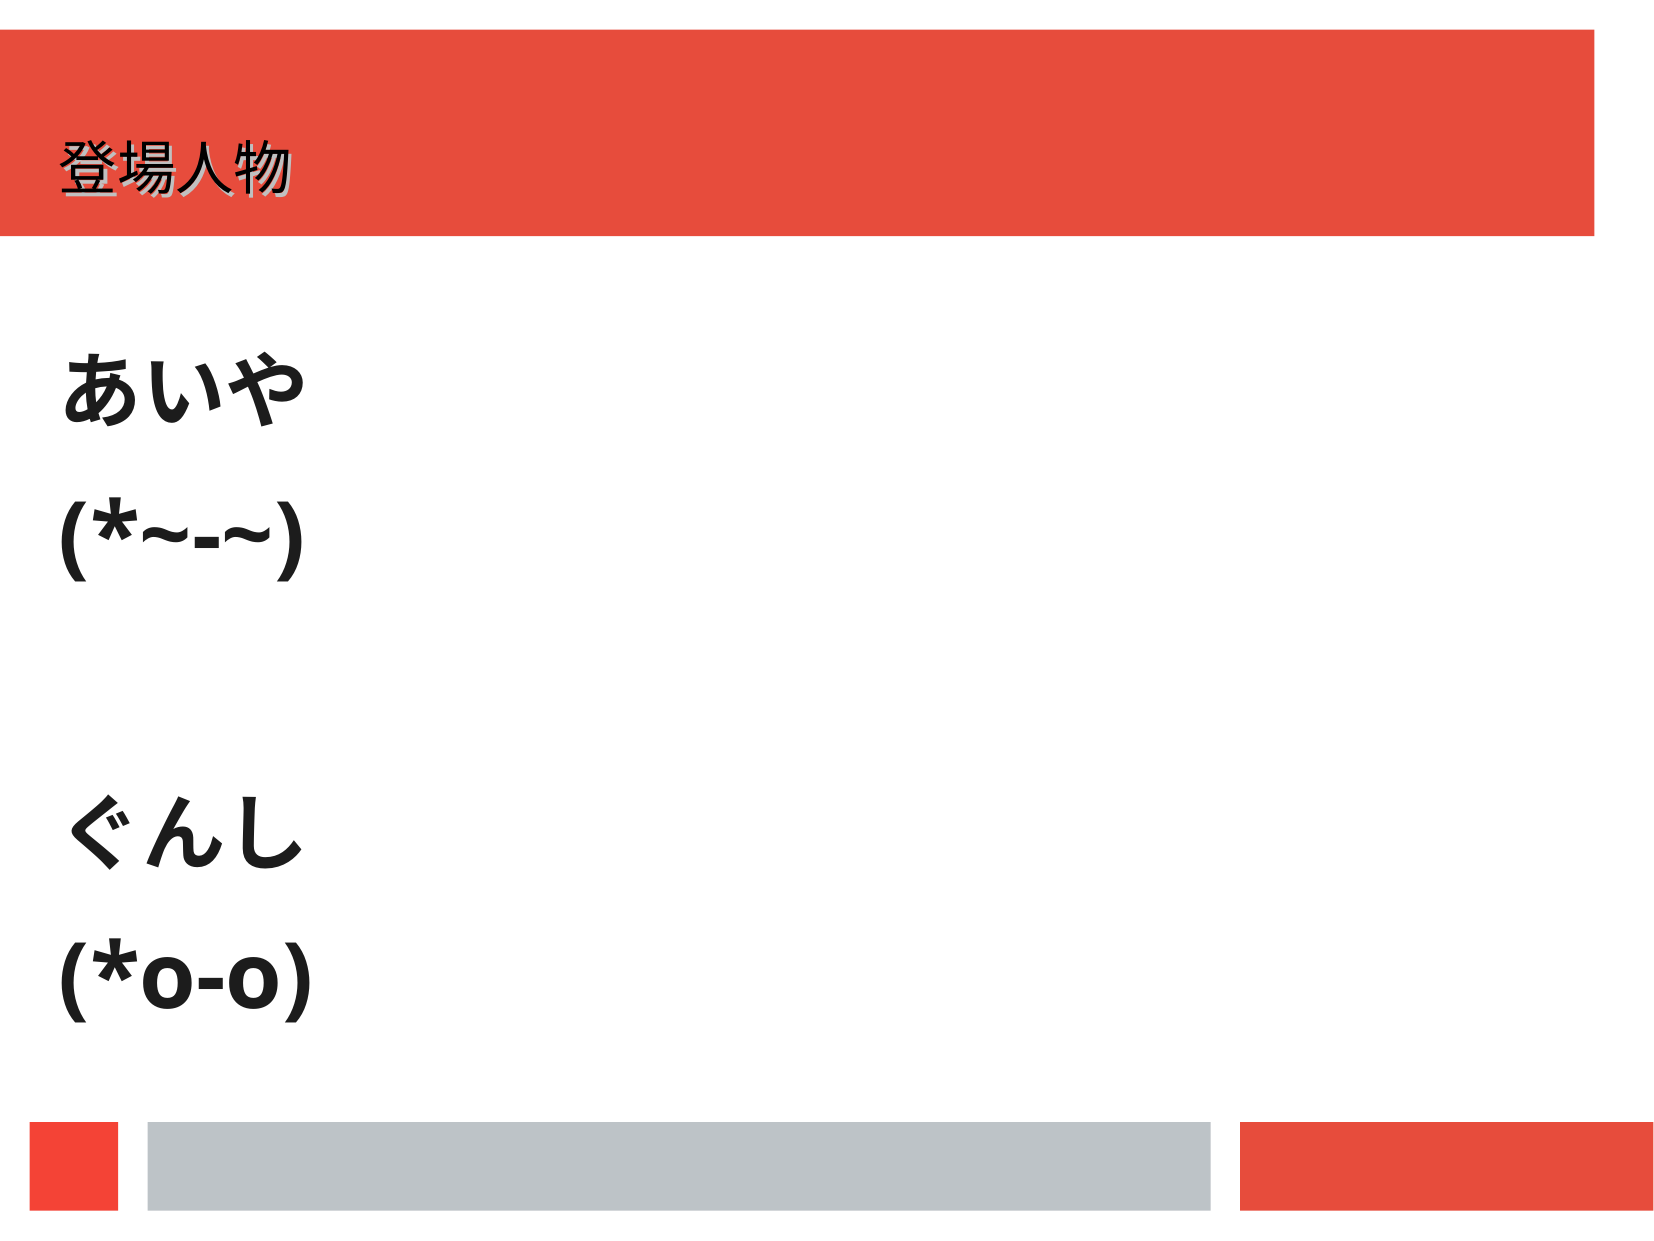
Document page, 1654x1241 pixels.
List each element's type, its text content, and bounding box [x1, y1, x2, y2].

title 登場人物 [59, 59, 1595, 207]
list あいや (*~-~) ぐんし (*o-o) [59, 324, 1565, 1093]
